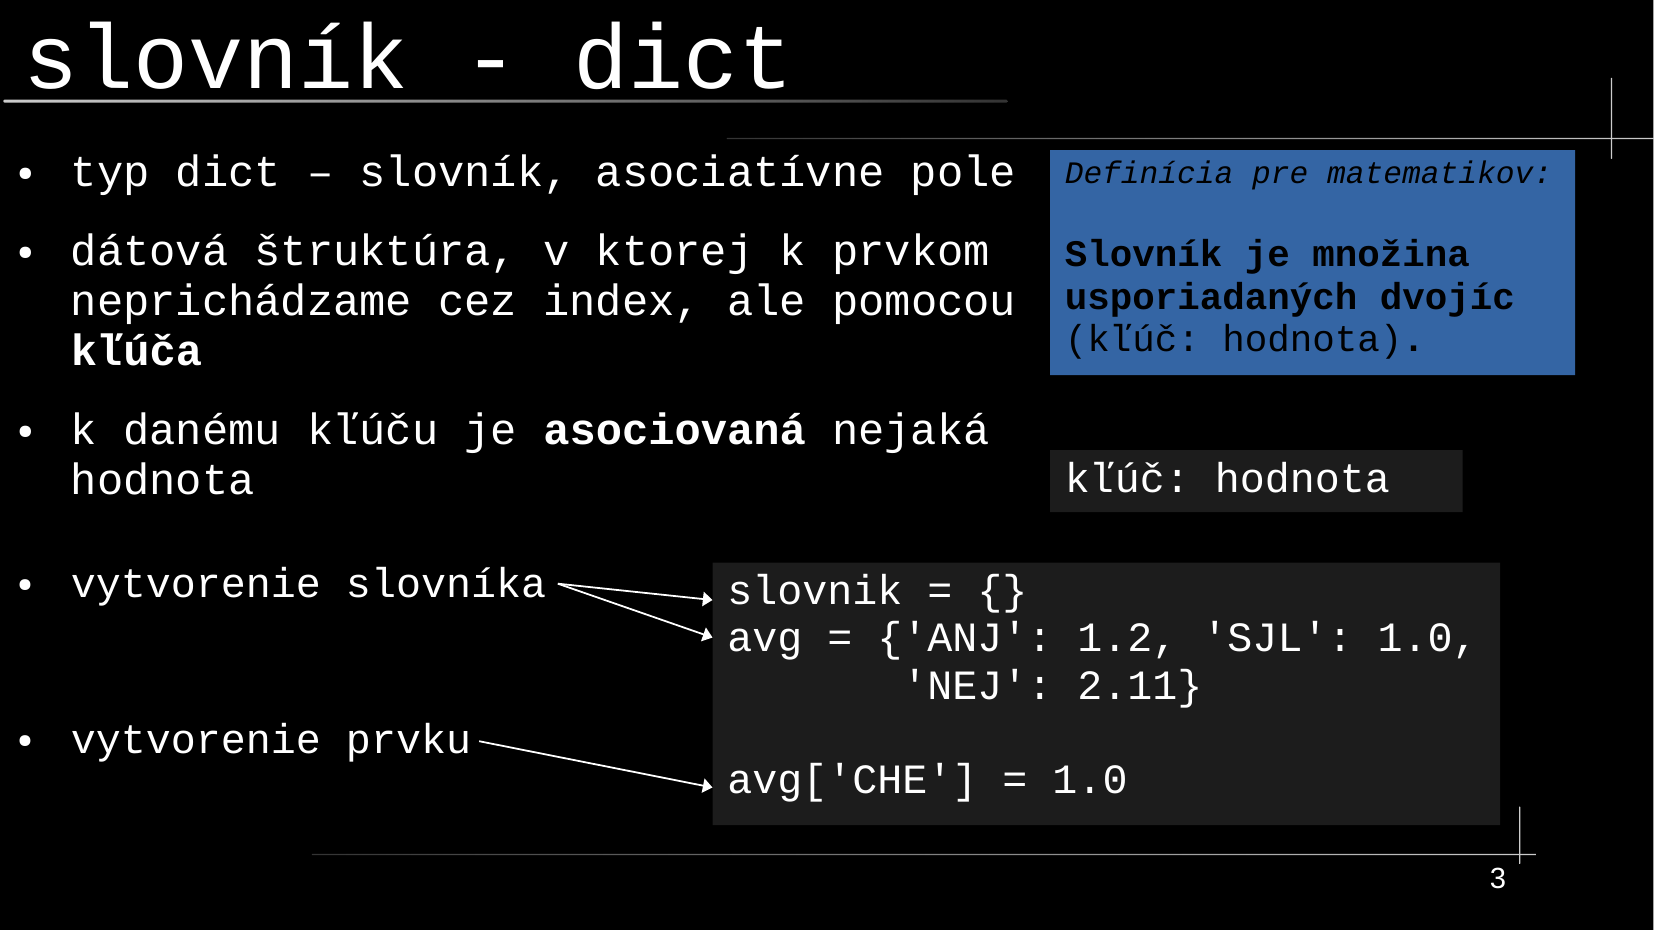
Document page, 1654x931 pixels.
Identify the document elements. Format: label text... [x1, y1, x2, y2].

list typ dict – slovník, asociatívne pole dátová štruktúra, v ktorej k prvkom neprichádzame cez index, ale pomocou kľúča k danému kľúču je asociovaná nejaká hodnota [0, 150, 1051, 526]
text_box Definícia pre matematikov: Slovník je množina usporiadaných dvojíc (kľúč: hodnota). [1050, 150, 1576, 376]
title slovník - dict [23, 11, 1589, 116]
list vytvorenie slovníka vytvorenie prvku [0, 562, 558, 833]
text_box kľúč: hodnota [1050, 450, 1463, 513]
text_box slovnik = {} avg = {'ANJ': 1.2, 'SJL': 1.0, 'NEJ': 2.11} avg['CHE'] = 1.0 [712, 562, 1501, 826]
